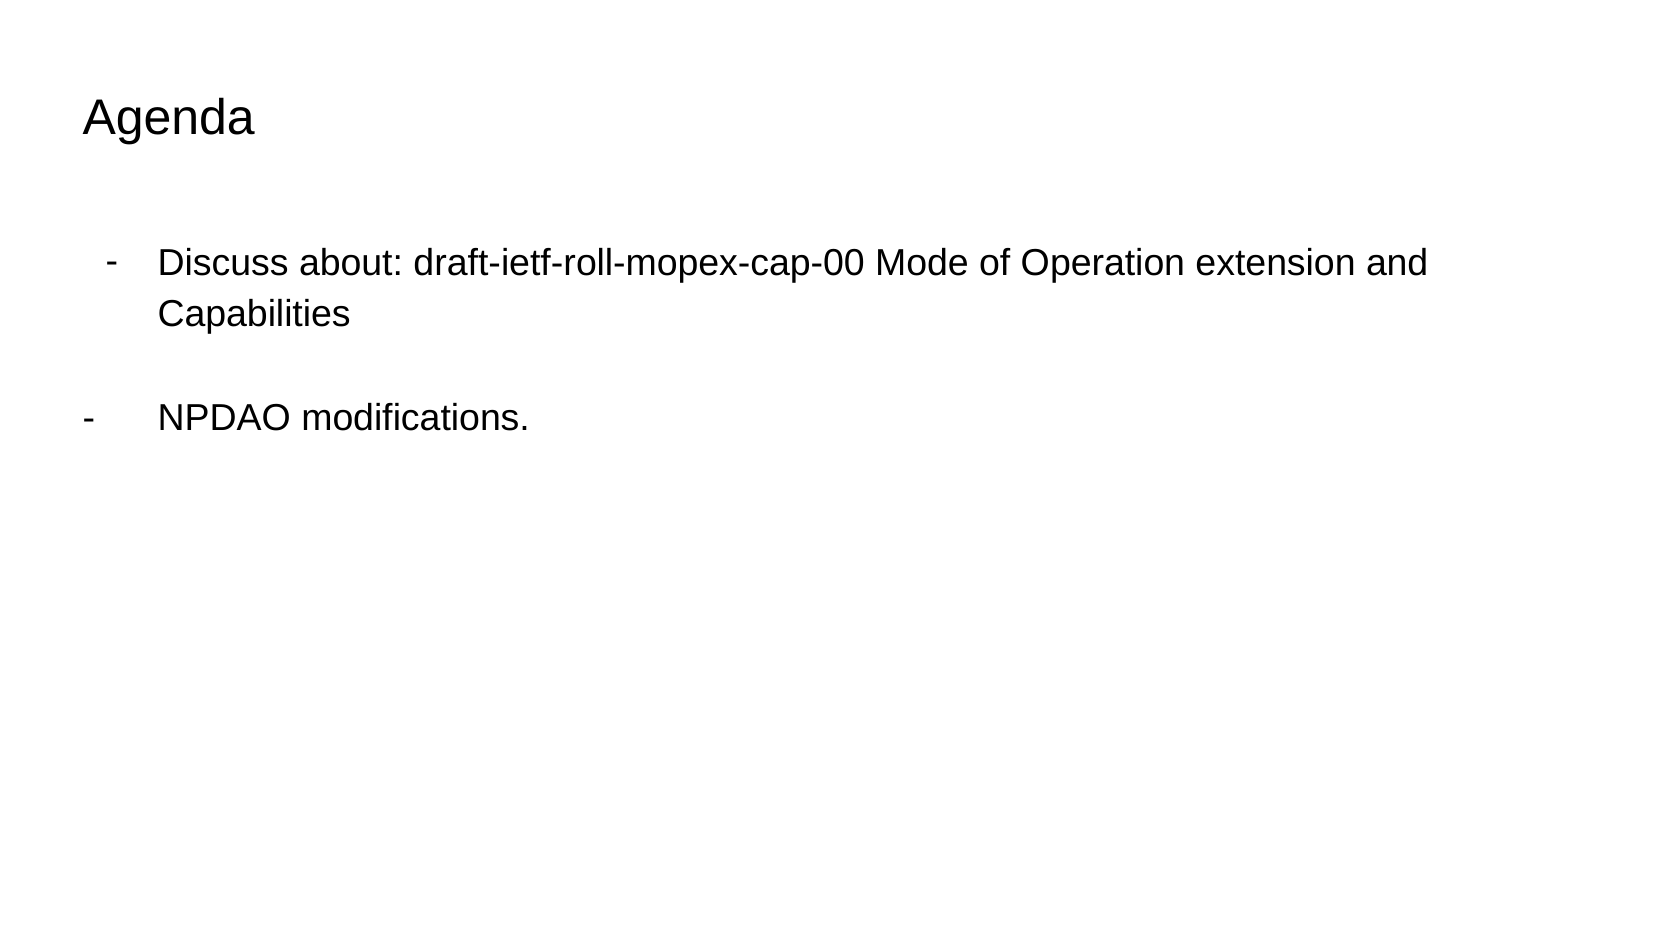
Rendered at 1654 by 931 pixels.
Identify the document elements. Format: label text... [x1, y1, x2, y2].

subtitle Discuss about: draft-ietf-roll-mopex-cap-00 Mode of Operation extension and Capabilities - NPDAO modifications. [82, 217, 1571, 497]
title Agenda [82, 37, 1571, 193]
